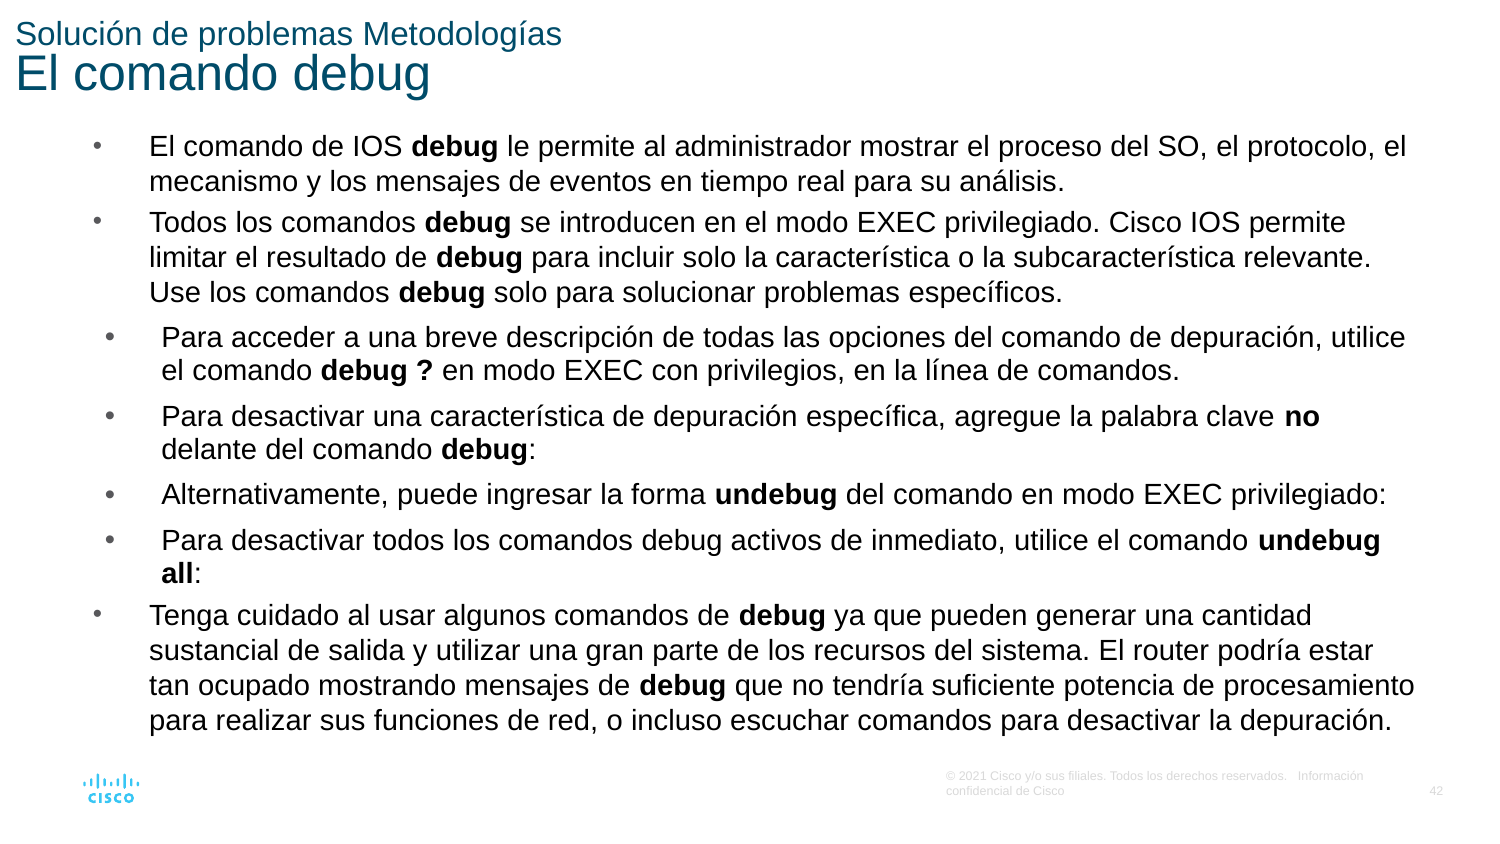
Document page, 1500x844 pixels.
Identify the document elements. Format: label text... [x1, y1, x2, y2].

list El comando de IOS debug le permite al administrador mostrar el proceso del SO, el protocolo, el mecanismo y los mensajes de eventos en tiempo real para su análisis. Todos los comandos debug se introducen en el modo EXEC privilegiado. Cisco IOS permite limitar el resultado de debug para incluir solo la característica o la subcaracterística relevante. Use los comandos debug solo para solucionar problemas específicos. Para acceder a una breve descripción de todas las opciones del comando de depuración, utilice el comando debug ? en modo EXEC con privilegios, en la línea de comandos. Para desactivar una característica de depuración específica, agregue la palabra clave no delante del comando debug: Alternativamente, puede ingresar la forma undebug del comando en modo EXEC privilegiado: Para desactivar todos los comandos debug activos de inmediato, utilice el comando undebug all: Tenga cuidado al usar algunos comandos de debug ya que pueden generar una cantidad sustancial de salida y utilizar una gran parte de los recursos del sistema. El router podría estar tan ocupado mostrando mensajes de debug que no tendría suficiente potencia de procesamiento para realizar sus funciones de red, o incluso escuchar comandos para desactivar la depuración. [77, 120, 1437, 726]
title Solución de problemas Metodologías El comando debug [0, 0, 1369, 121]
